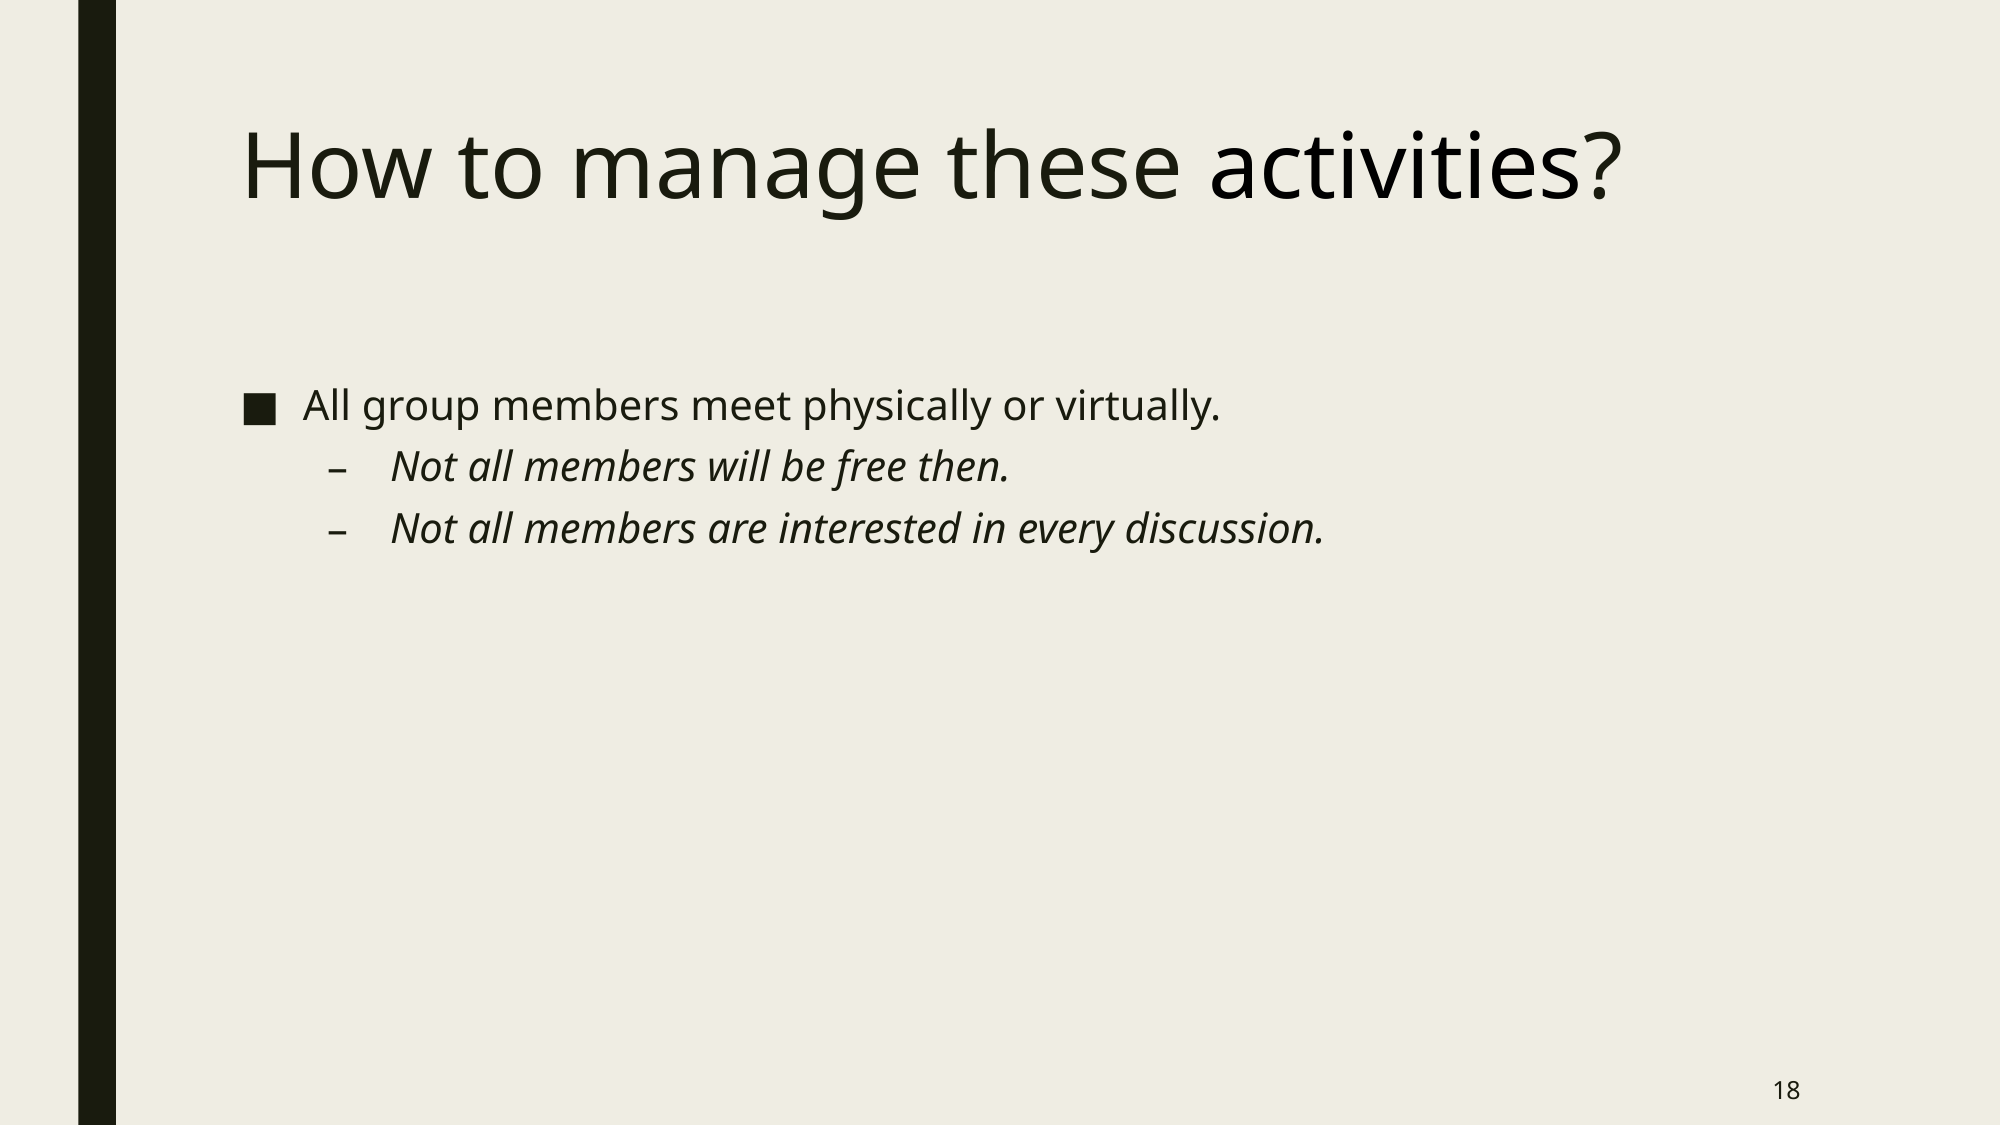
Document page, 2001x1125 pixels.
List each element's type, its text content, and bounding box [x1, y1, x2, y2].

slide_number <number> [1553, 1058, 1816, 1125]
title How to manage these activities? [225, 112, 1800, 357]
list All group members meet physically or virtually. Not all members will be free then. Not all members are interested in every discussion. [225, 375, 1800, 963]
